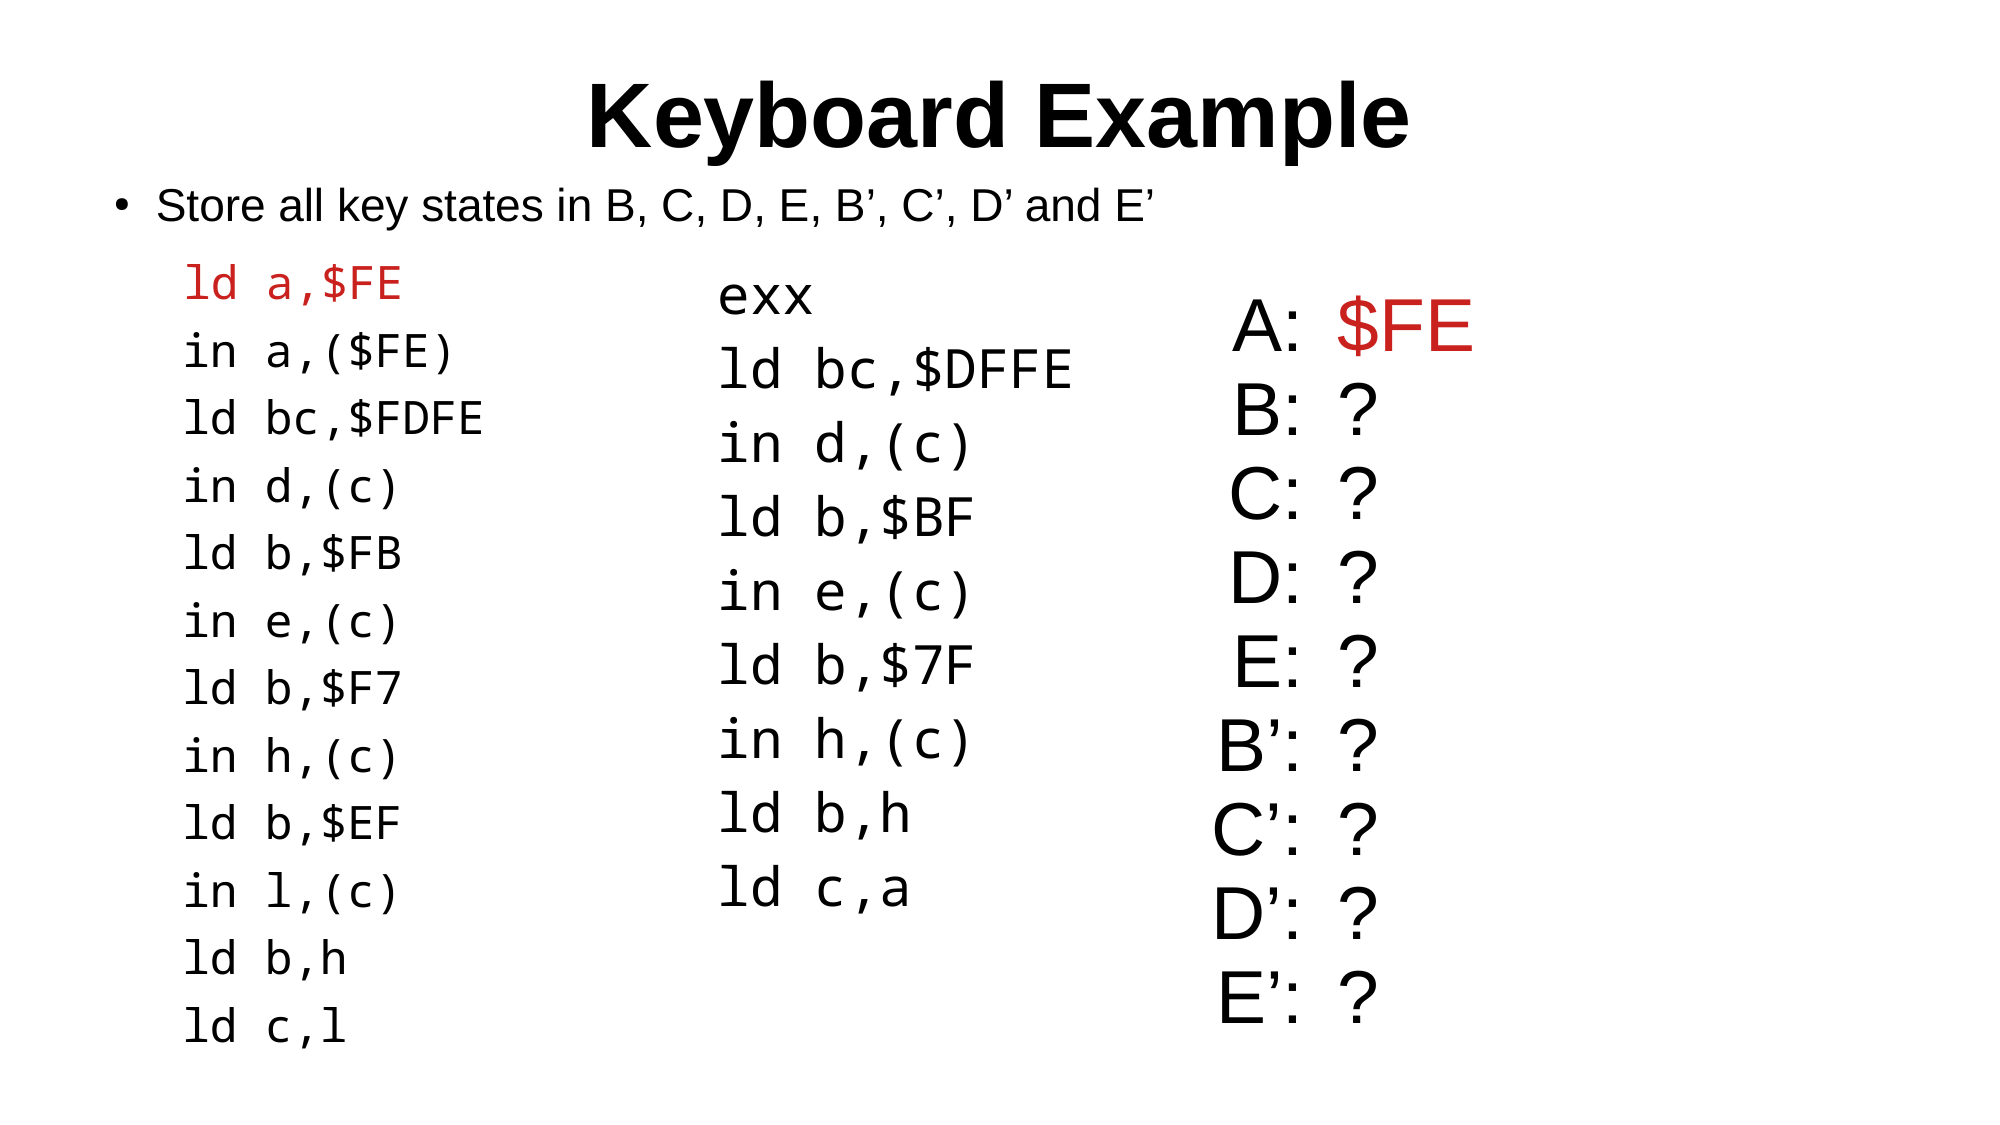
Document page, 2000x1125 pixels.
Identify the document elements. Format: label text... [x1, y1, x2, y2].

text_box exx ld bc,$DFFE in d,(c) ld b,$BF in e,(c) ld b,$7F in h,(c) ld b,h ld c,a [605, 249, 1094, 814]
text_box A: B: C: D: E: B’: C’: D’: E’: [1196, 276, 1319, 1047]
title Keyboard Example [137, 6, 1862, 225]
text_box $FE ? ? ? ? ? ? ? ? [1323, 276, 1491, 1047]
list Store all key states in B, C, D, E, B’, C’, D’ and E’ ld a,$FE in a,($FE) ld bc,$FDFE in d,(c) ld b,$FB in e,(c) ld b,$F7 in h,(c) ld b,$EF in l,(c) ld b,h ld c,l [99, 179, 1426, 1060]
